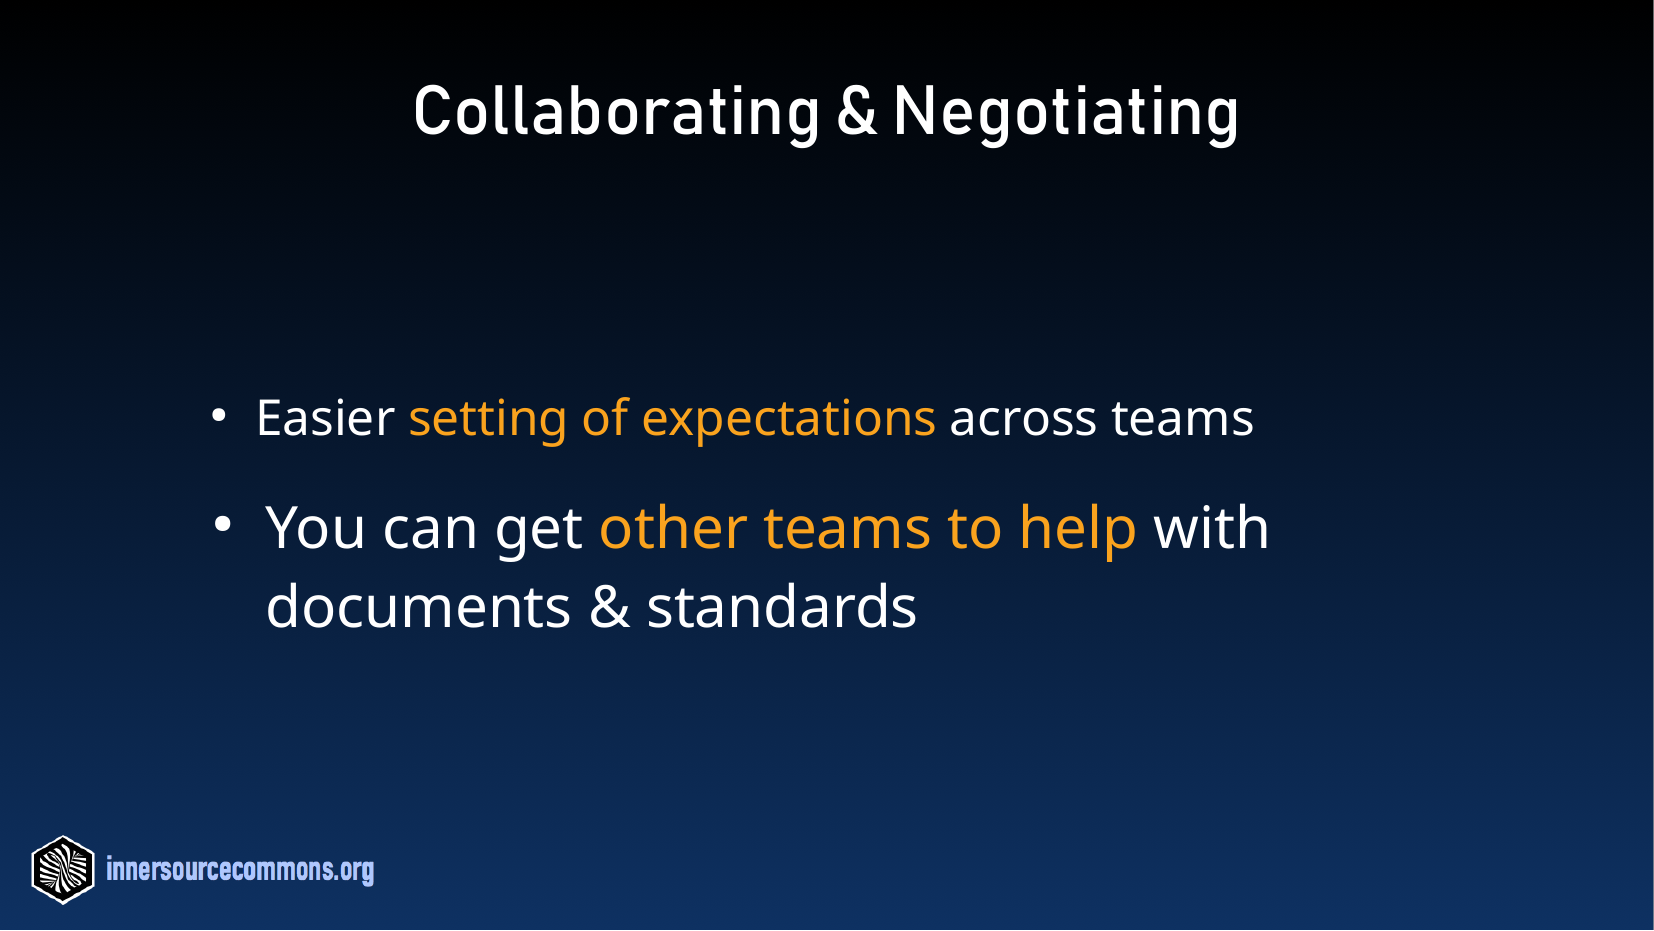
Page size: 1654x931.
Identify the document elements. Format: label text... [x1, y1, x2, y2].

list Easier setting of expectations across teams [194, 382, 1654, 451]
text_box You can get other teams to help with documents & standards [194, 486, 1560, 738]
title Collaborating & Negotiating [82, 37, 1571, 193]
picture [0, 0, 1654, 930]
